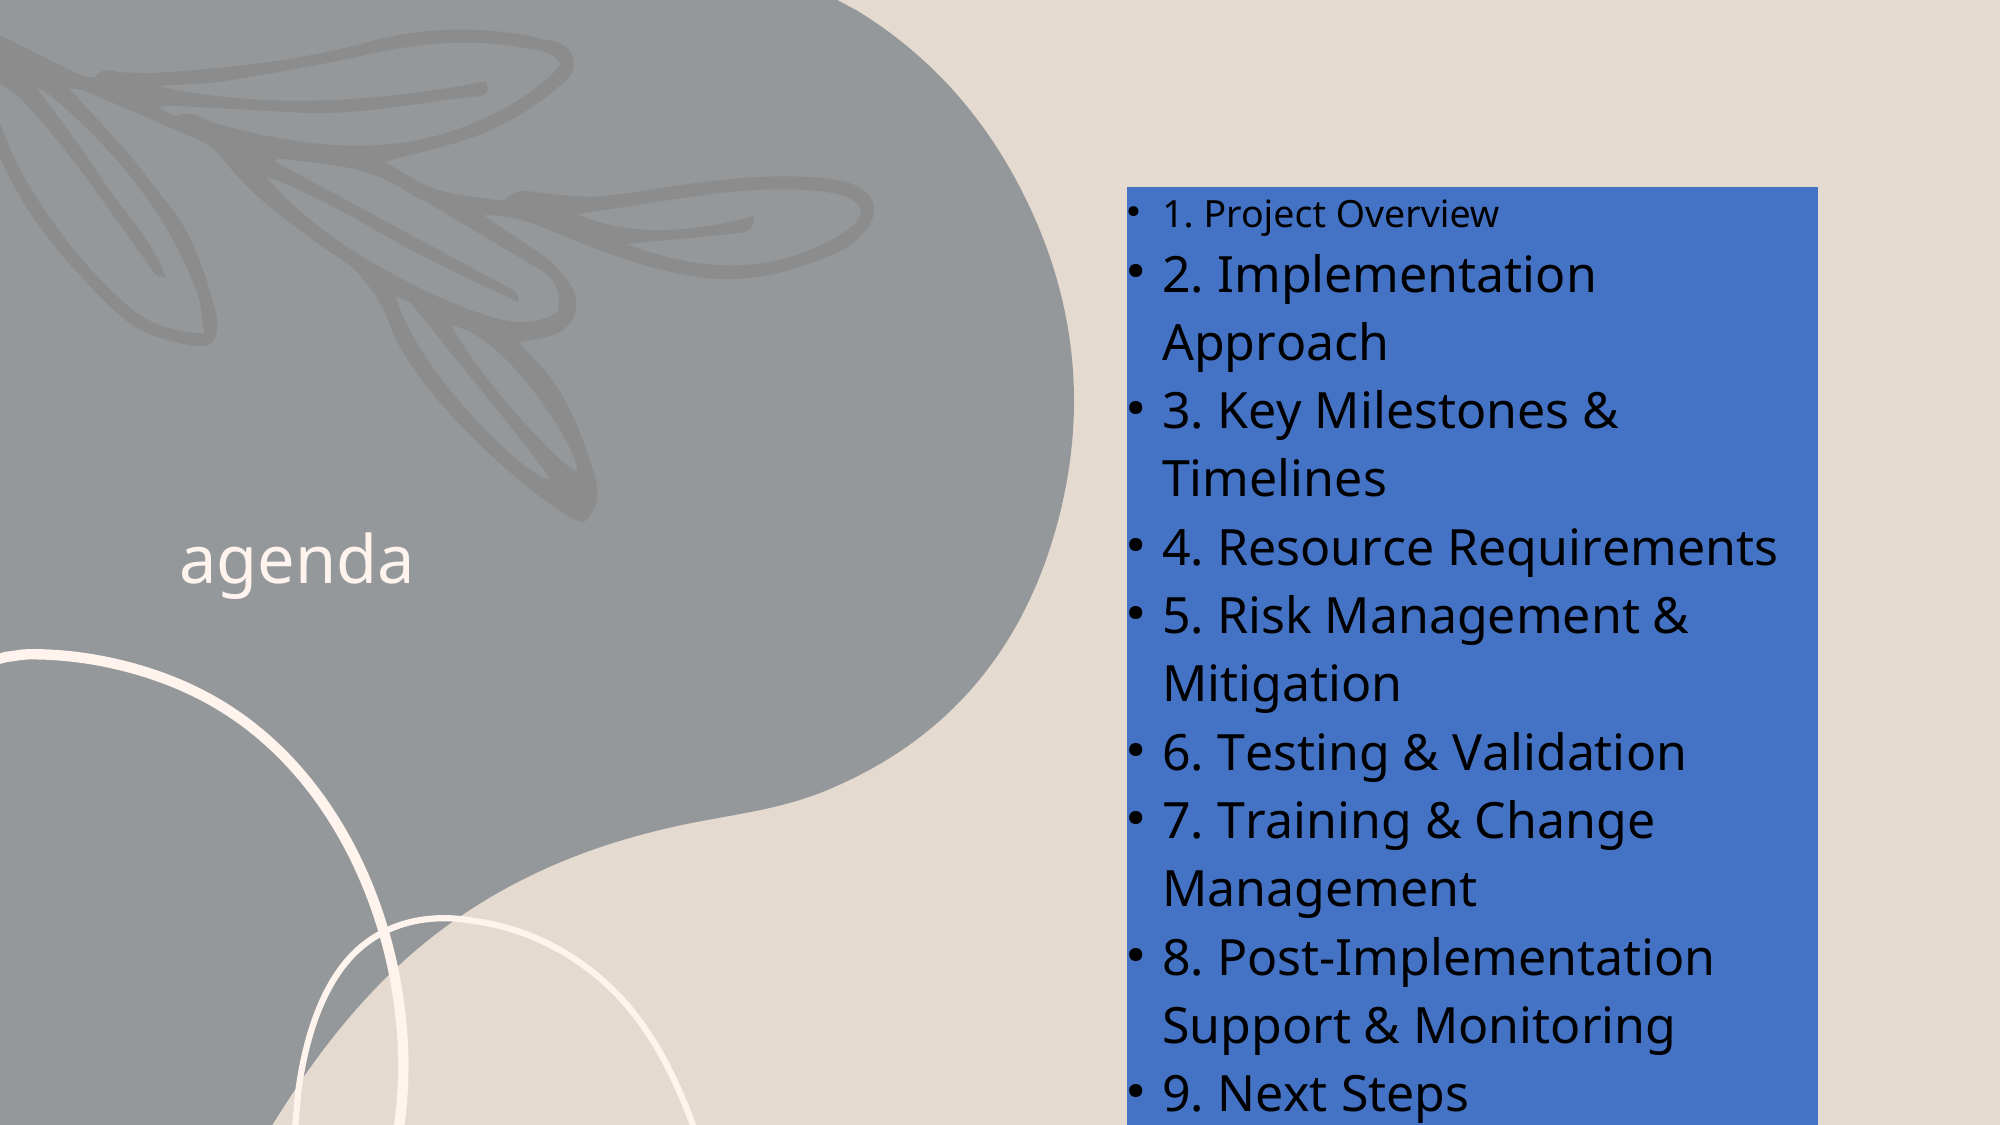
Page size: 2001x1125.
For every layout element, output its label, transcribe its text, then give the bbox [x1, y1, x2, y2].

table_cell 6. Testing & Validation [1127, 717, 1818, 785]
table_cell 8. Post-Implementation Support & Monitoring [1127, 922, 1818, 1058]
table_header 1. Project Overview [1127, 187, 1818, 239]
table_cell 3. Key Milestones & Timelines [1127, 375, 1818, 512]
title agenda [164, 149, 1090, 976]
table_cell 4. Resource Requirements [1127, 512, 1818, 580]
table_cell 7. Training & Change Management [1127, 785, 1818, 922]
table_cell 9. Next Steps [1127, 1058, 1818, 1125]
table_cell 2. Implementation Approach [1127, 239, 1818, 375]
table_cell 5. Risk Management & Mitigation [1127, 580, 1818, 717]
